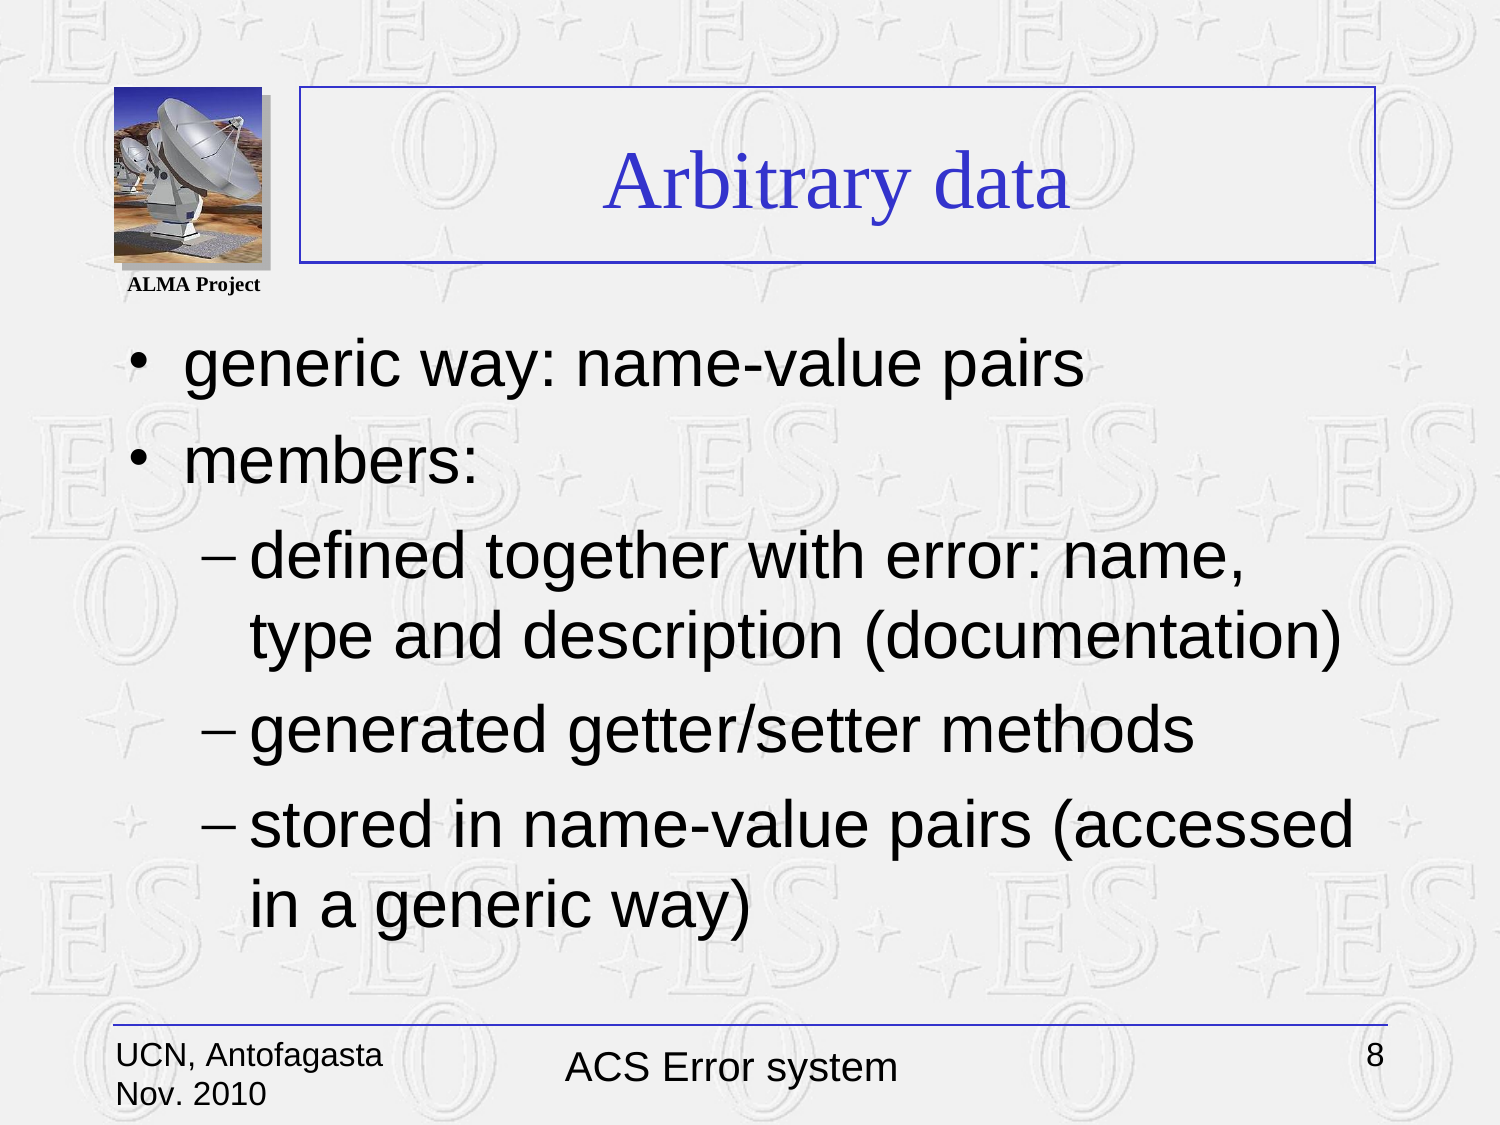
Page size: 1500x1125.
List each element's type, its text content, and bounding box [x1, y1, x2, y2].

list generic way: name-value pairs members: defined together with error: name, type and description (documentation) generated getter/setter methods stored in name-value pairs (accessed in a generic way) [112, 312, 1388, 1000]
picture [0, 0, 1500, 1125]
title Arbitrary data [299, 87, 1375, 263]
